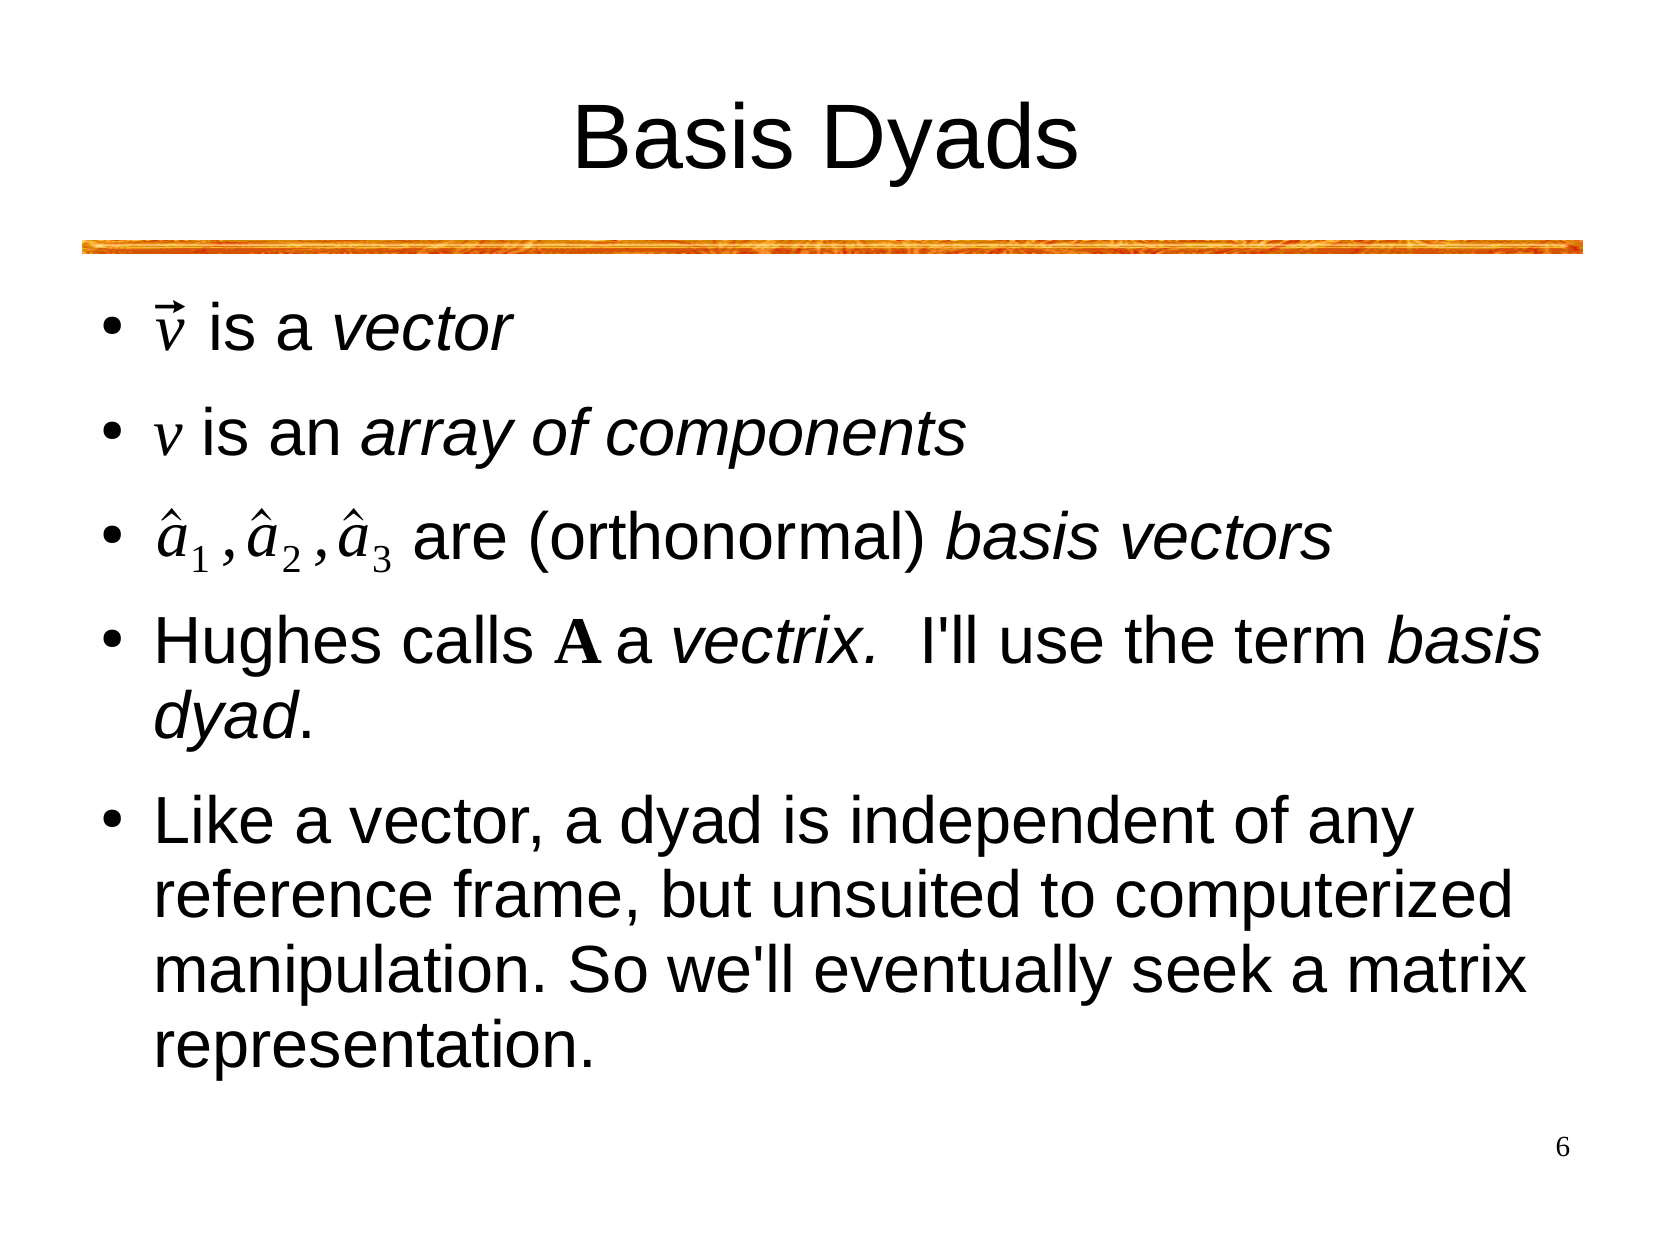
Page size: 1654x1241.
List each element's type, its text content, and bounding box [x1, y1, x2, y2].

picture [82, 240, 1583, 254]
chart [148, 497, 399, 582]
list is a vector v is an array of components are (orthonormal) basis vectors Hughes calls A a vectrix. I'll use the term basis dyad. Like a vector, a dyad is independent of any reference frame, but unsuited to computerized manipulation. So we'll eventually seek a matrix representation. [82, 290, 1571, 1109]
title Basis Dyads [82, 49, 1571, 226]
chart [146, 290, 193, 365]
